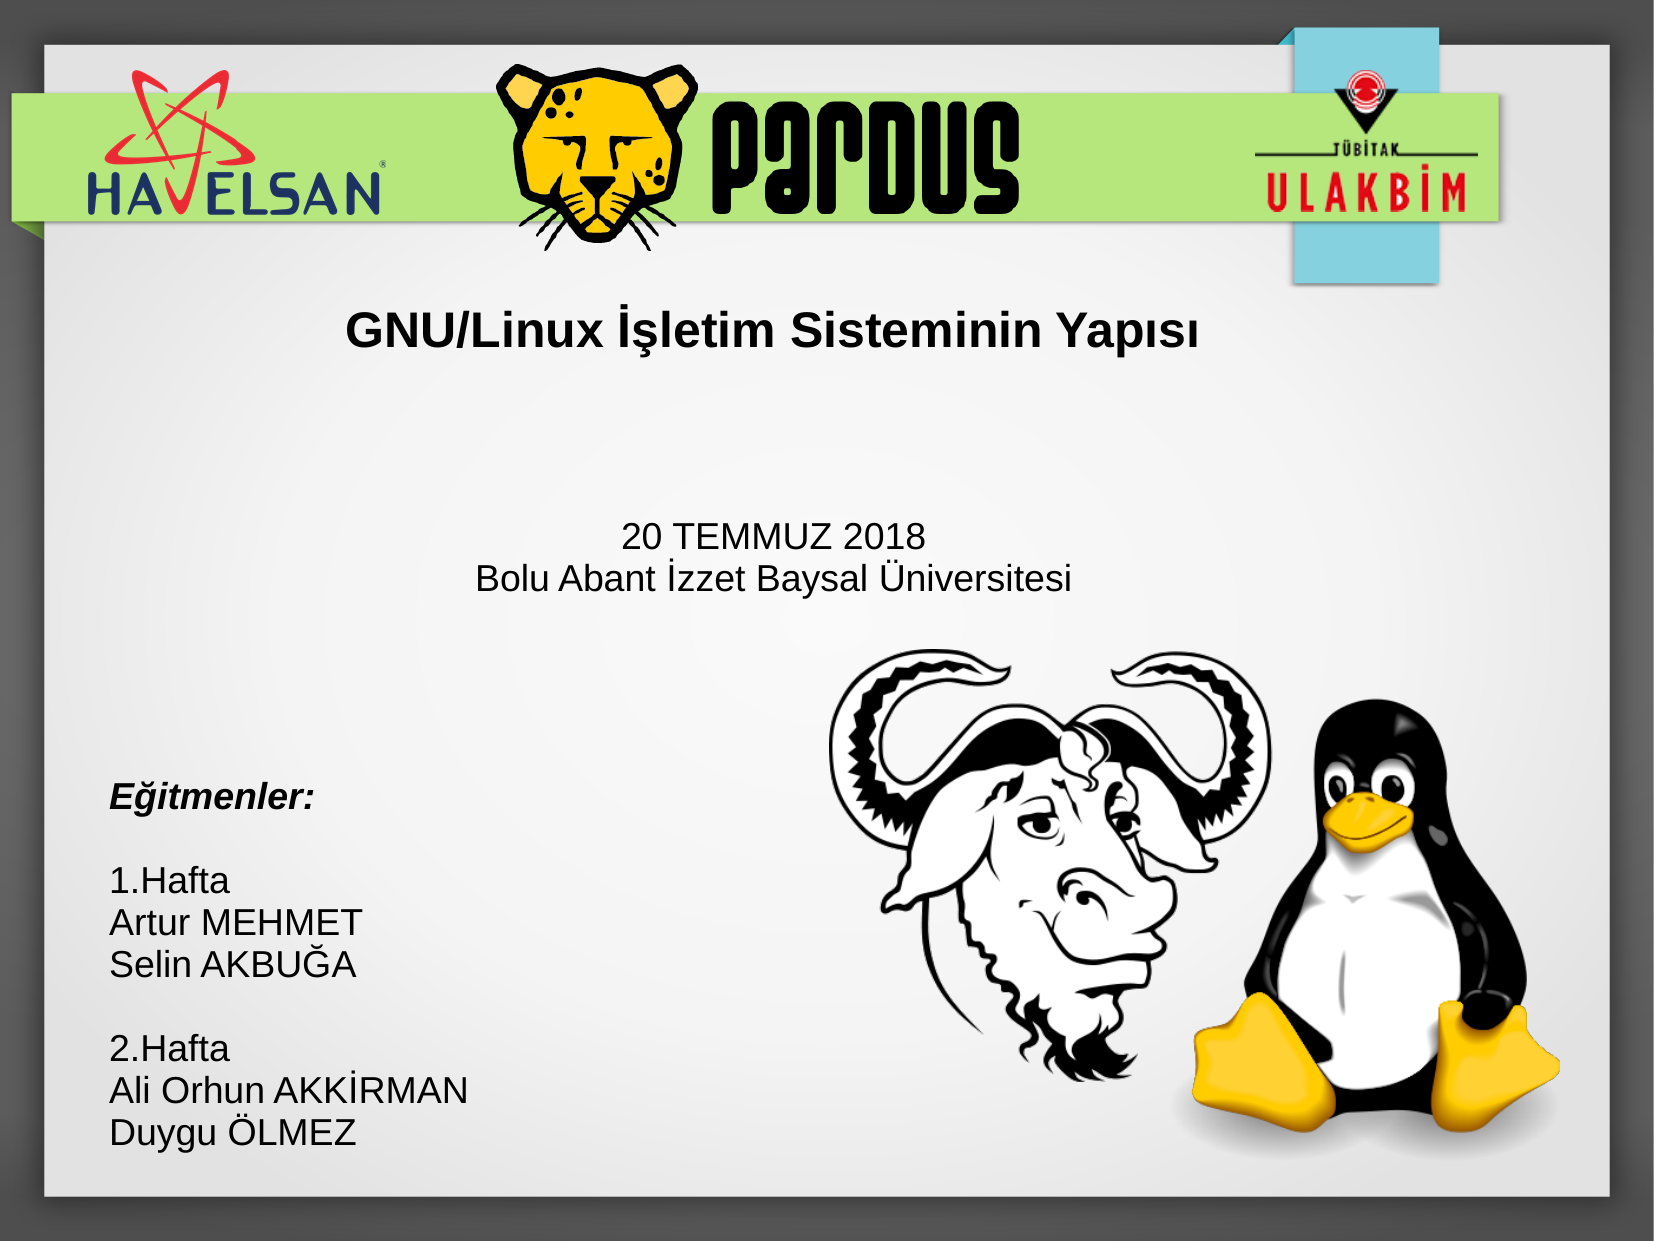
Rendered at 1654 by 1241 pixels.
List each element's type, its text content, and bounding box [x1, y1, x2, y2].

text_box 20 TEMMUZ 2018 Bolu Abant İzzet Baysal Üniversitesi [307, 507, 1241, 664]
text_box Eğitmenler: 1.Hafta Artur MEHMET Selin AKBUĞA 2.Hafta Ali Orhun AKKİRMAN Duygu ÖLMEZ [94, 767, 1087, 1100]
picture [0, 0, 1654, 1241]
text_box GNU/Linux İşletim Sisteminin Yapısı [100, 295, 1447, 478]
